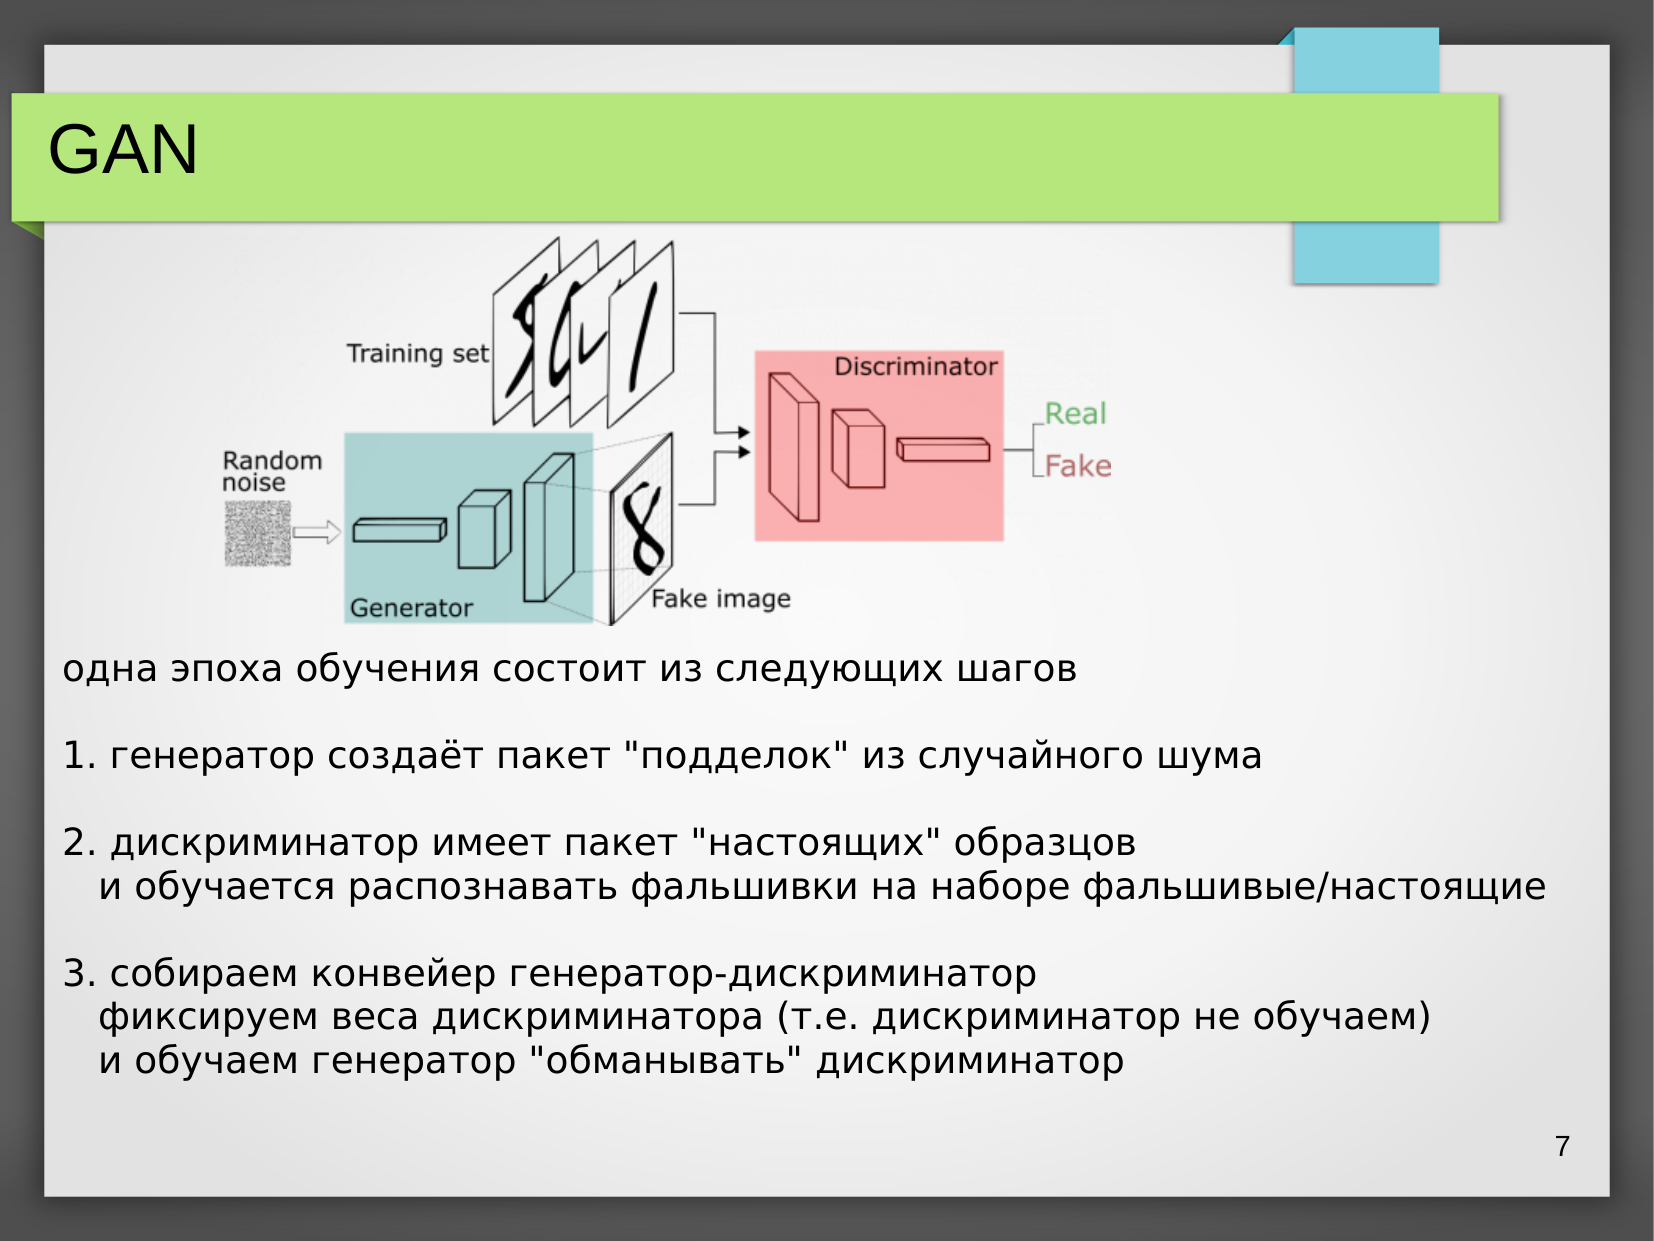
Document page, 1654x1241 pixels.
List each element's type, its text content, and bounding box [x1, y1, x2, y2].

picture [0, 0, 1654, 1241]
title GAN [47, 109, 1501, 189]
text_box одна эпоха обучения состоит из следующих шагов 1. генератор создаёт пакет "подделок" из случайного шума 2. дискриминатор имеет пакет "настоящих" образцов и обучается распознавать фальшивки на наборе фальшивые/настоящие 3. собираем конвейер генератор-дискриминатор фиксируем веса дискриминатора (т.е. дискриминатор не обучаем) и обучаем генератор "обманывать" дискриминатор [47, 639, 1607, 1177]
